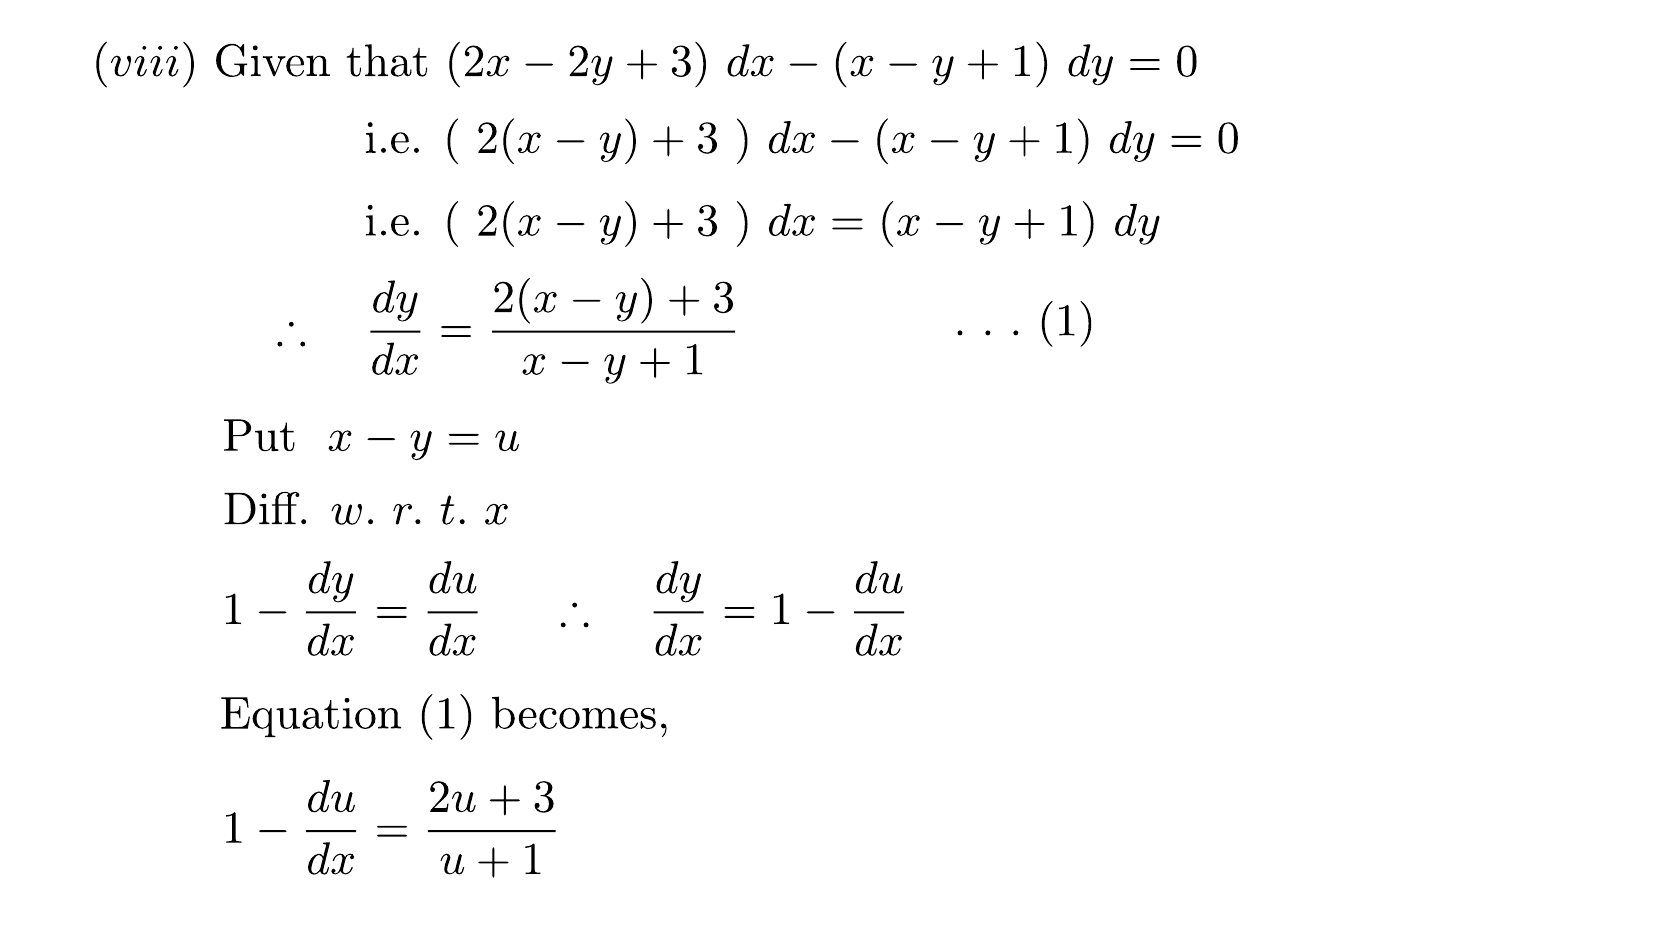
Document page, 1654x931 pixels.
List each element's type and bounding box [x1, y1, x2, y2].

text_box [94, 41, 1197, 88]
text_box [365, 118, 1238, 165]
text_box [224, 419, 519, 461]
text_box [365, 201, 1160, 247]
text_box [955, 301, 1092, 347]
text_box [221, 694, 667, 740]
text_box [224, 561, 478, 656]
subtitle [47, 35, 1619, 875]
text_box [277, 277, 736, 384]
text_box [224, 779, 556, 878]
text_box [224, 491, 508, 525]
text_box [560, 561, 905, 656]
